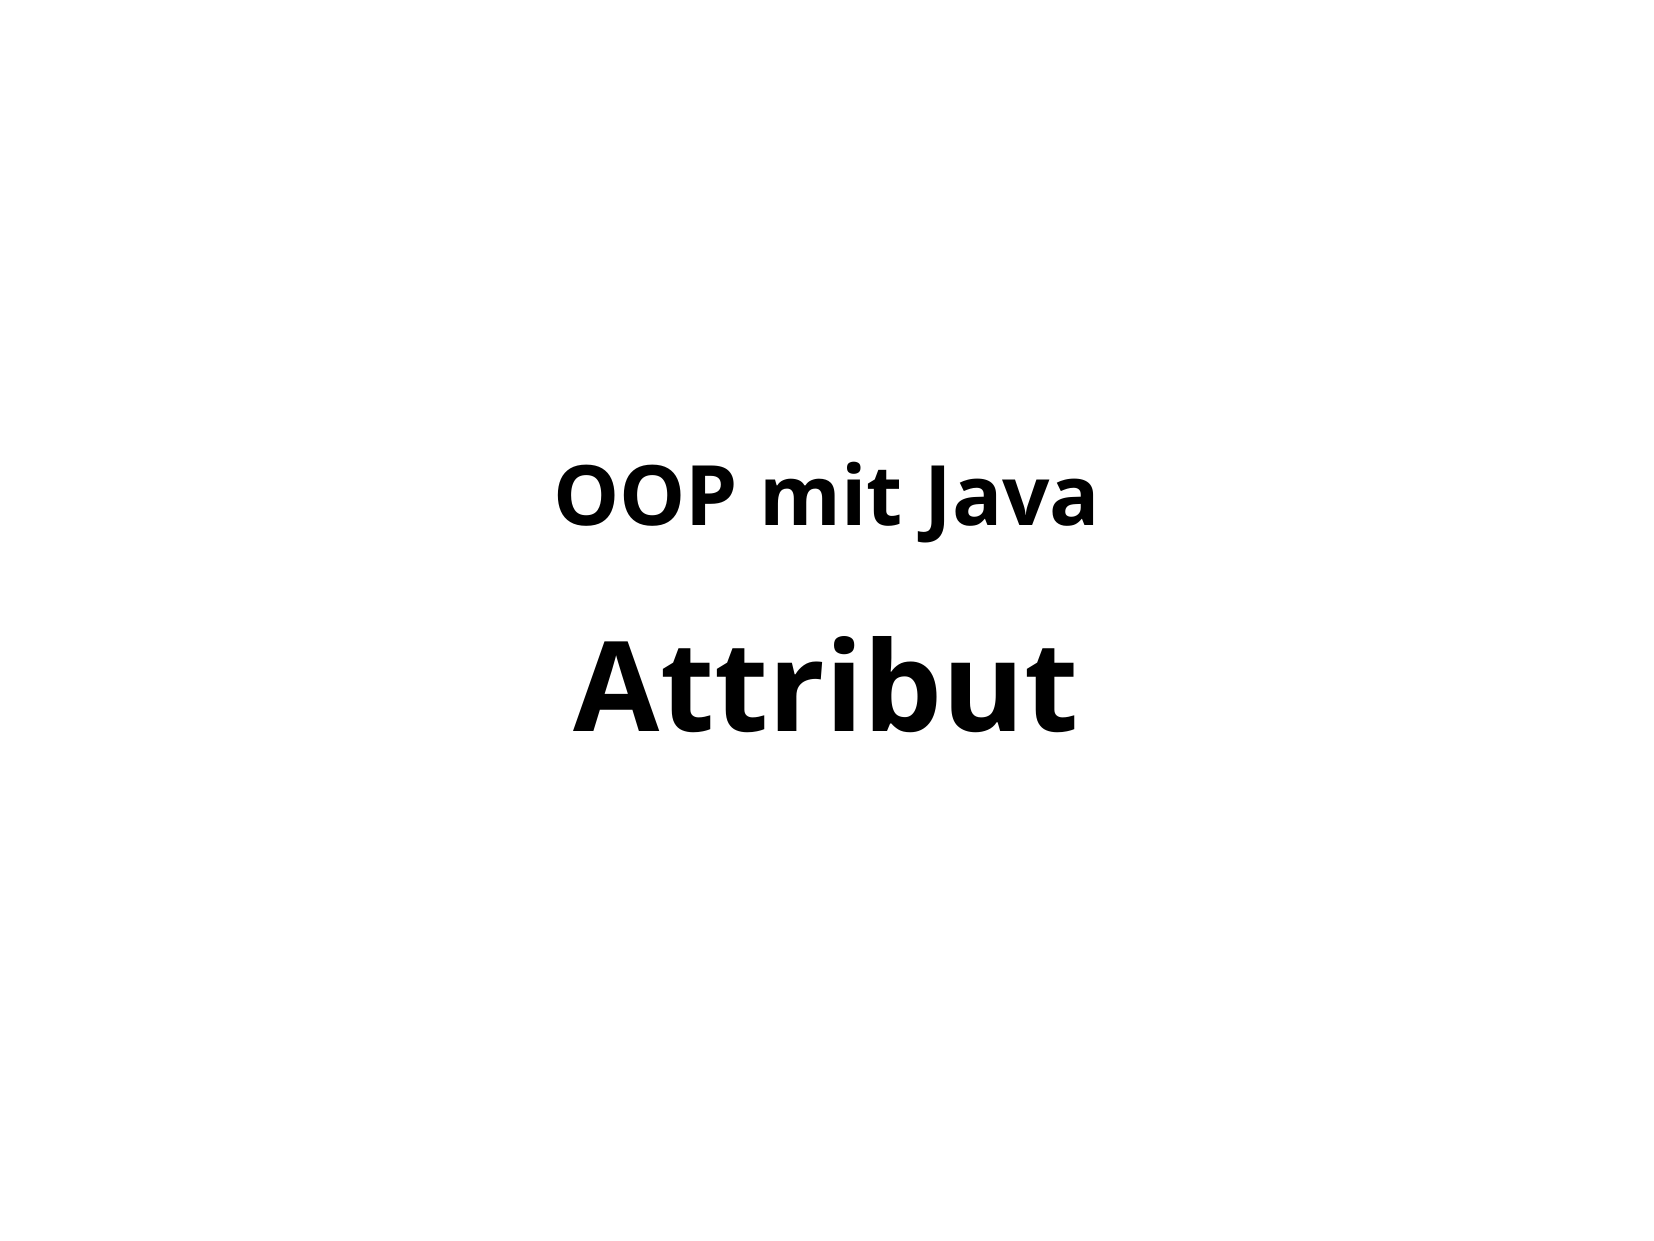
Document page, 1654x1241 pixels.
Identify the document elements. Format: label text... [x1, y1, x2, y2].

subtitle OOP mit Java Attribut [23, 82, 1630, 1123]
